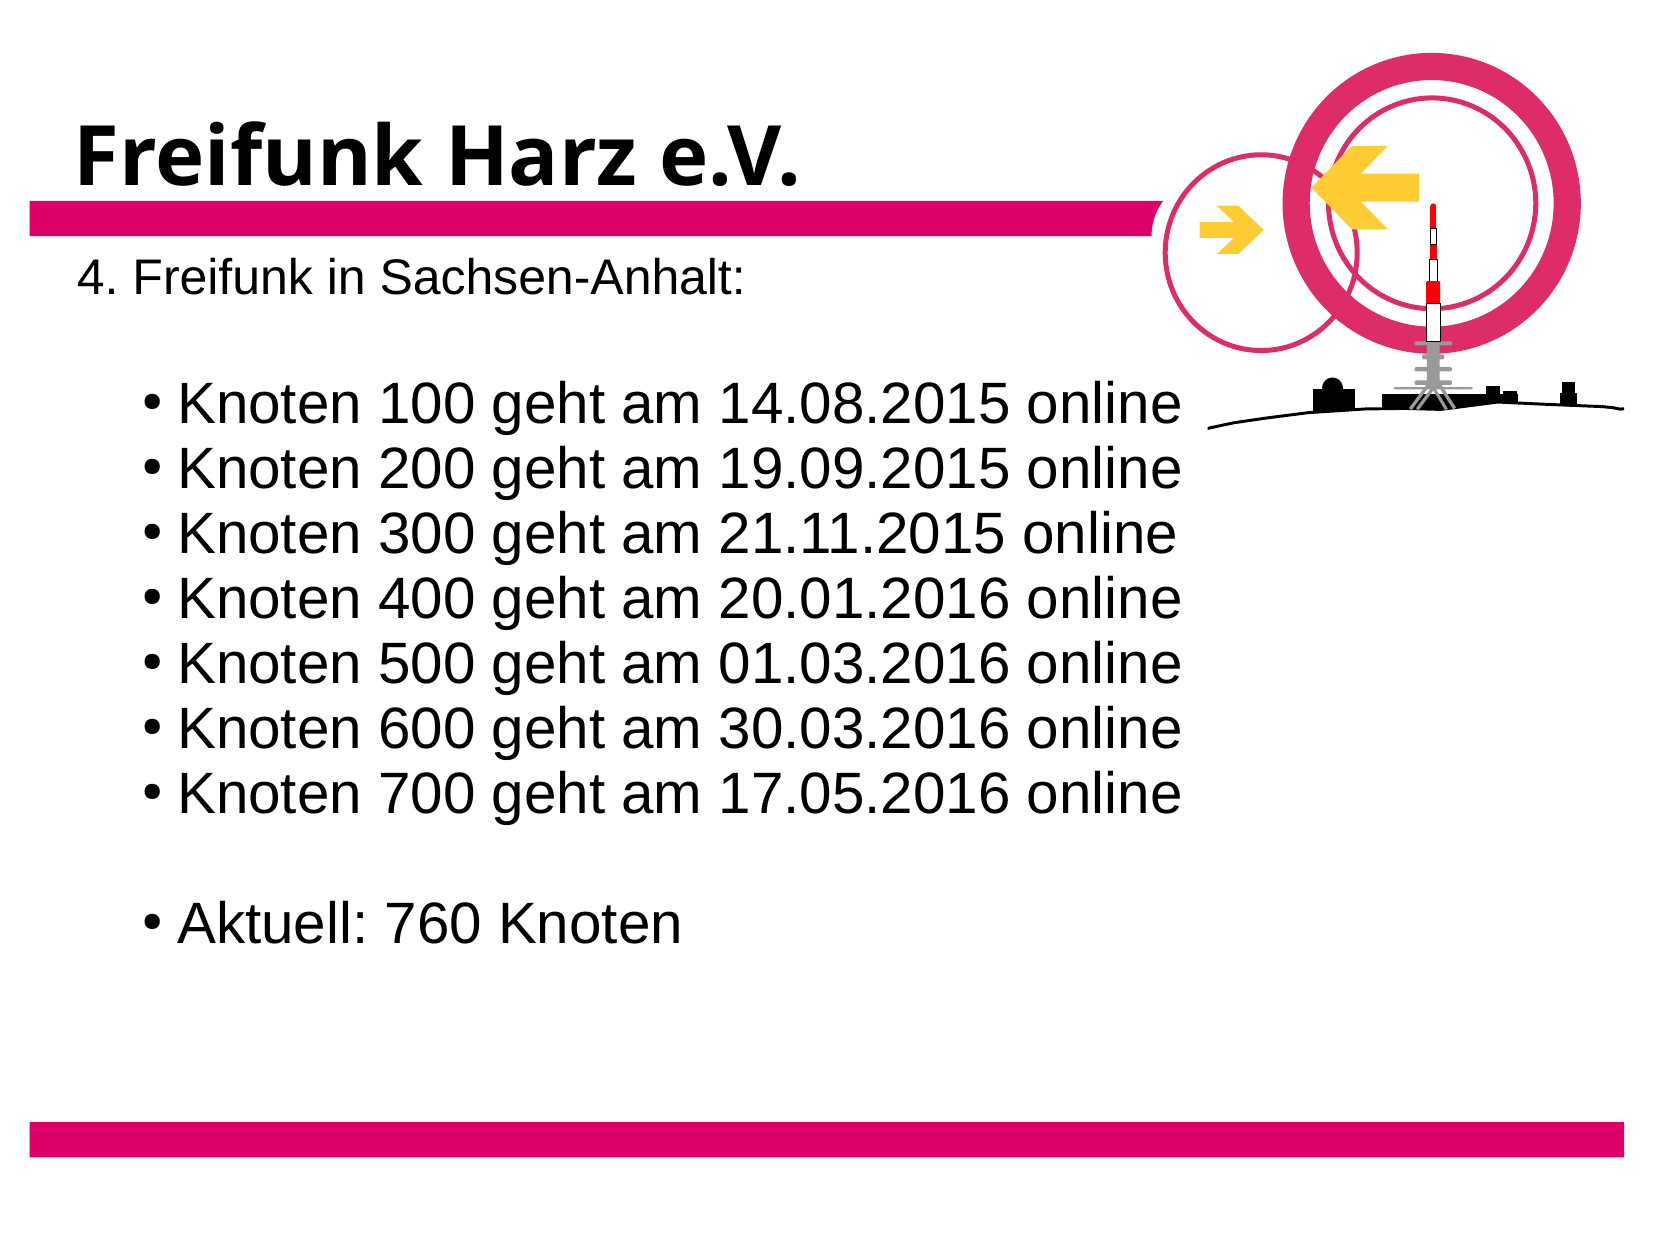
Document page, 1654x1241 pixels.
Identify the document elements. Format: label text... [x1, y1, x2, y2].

subtitle 4. Freifunk in Sachsen-Anhalt: [76, 218, 798, 337]
text_box Knoten 100 geht am 14.08.2015 online Knoten 200 geht am 19.09.2015 online Knoten 300 geht am 21.11.2015 online Knoten 400 geht am 20.01.2016 online Knoten 500 geht am 01.03.2016 online Knoten 600 geht am 30.03.2016 online Knoten 700 geht am 17.05.2016 online Aktuell: 760 Knoten [56, 363, 1208, 1063]
